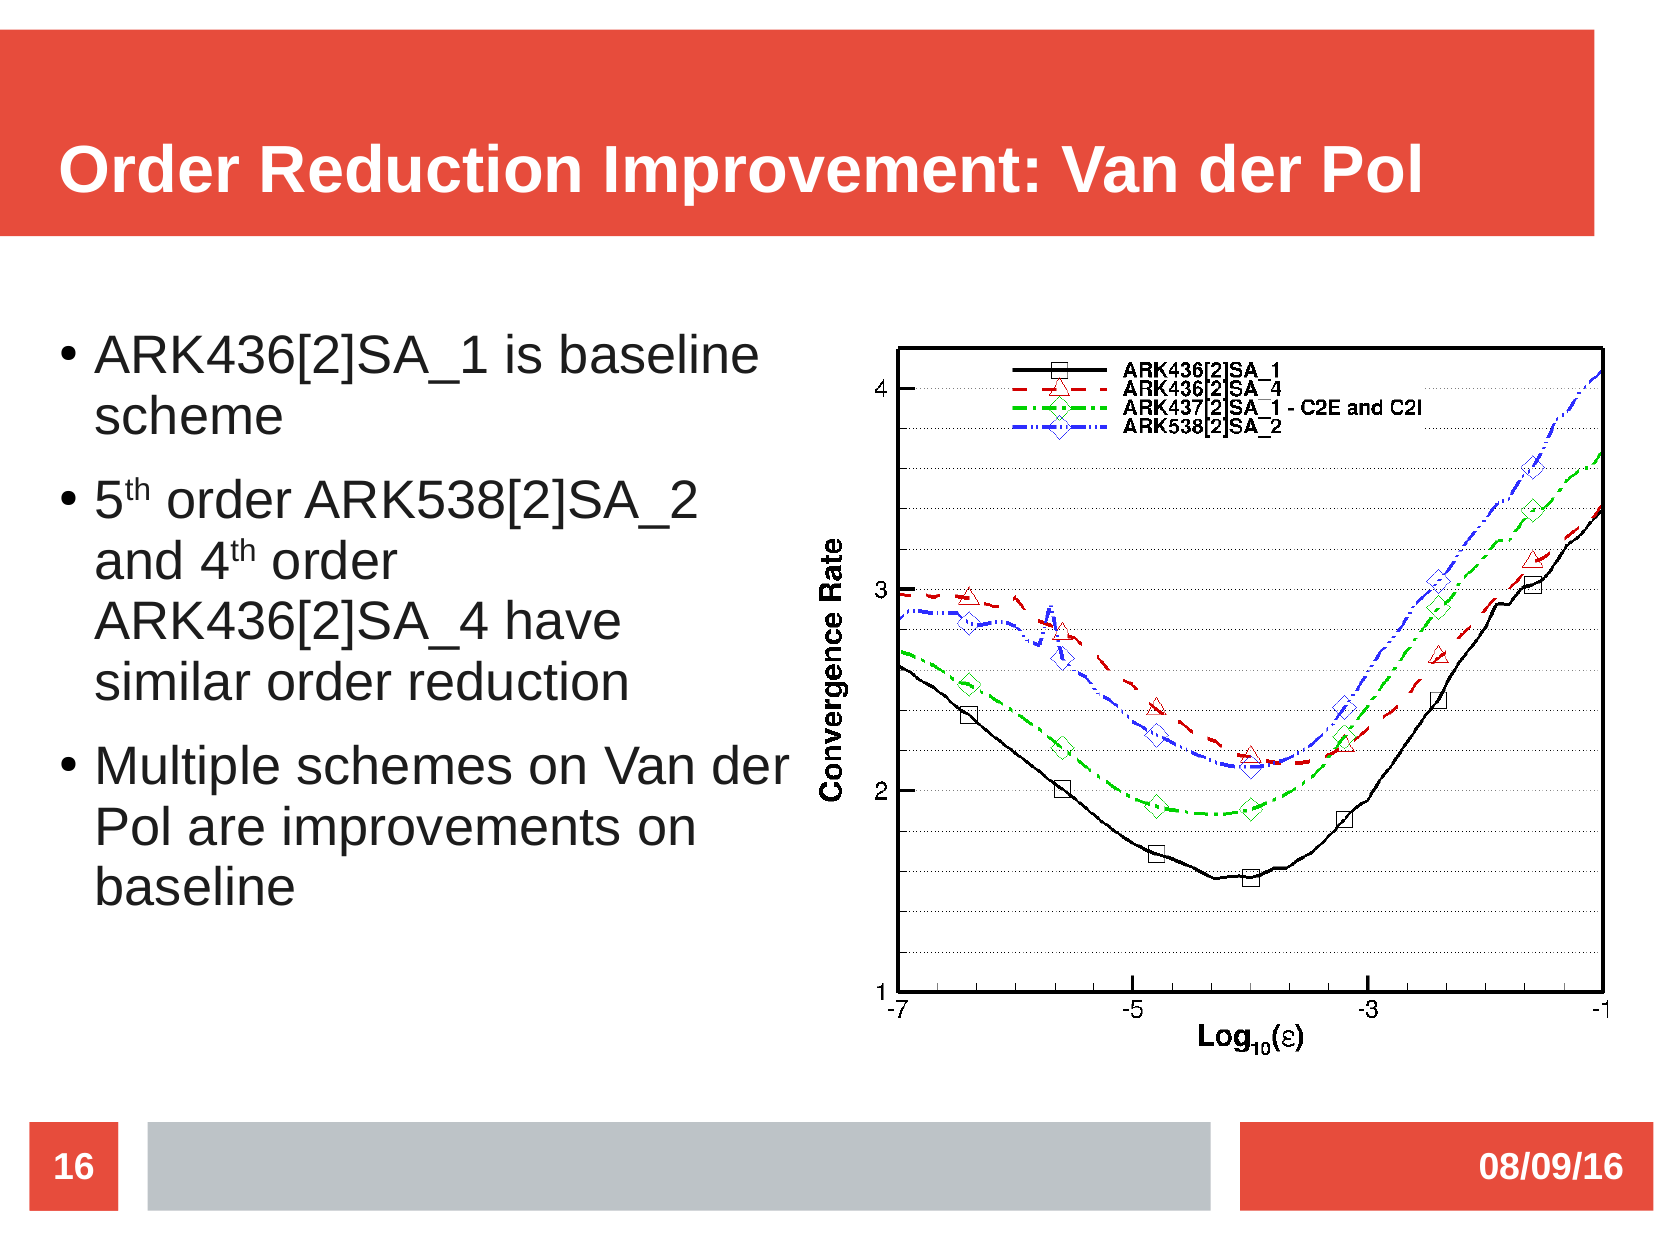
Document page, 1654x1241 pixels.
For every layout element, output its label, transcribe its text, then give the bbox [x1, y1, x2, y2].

list ARK436[2]SA_1 is baseline scheme 5th order ARK538[2]SA_2 and 4th order ARK436[2]SA_4 have similar order reduction Multiple schemes on Van der Pol are improvements on baseline [59, 324, 794, 1093]
picture [805, 330, 1618, 1066]
title Order Reduction Improvement: Van der Pol [59, 59, 1595, 207]
